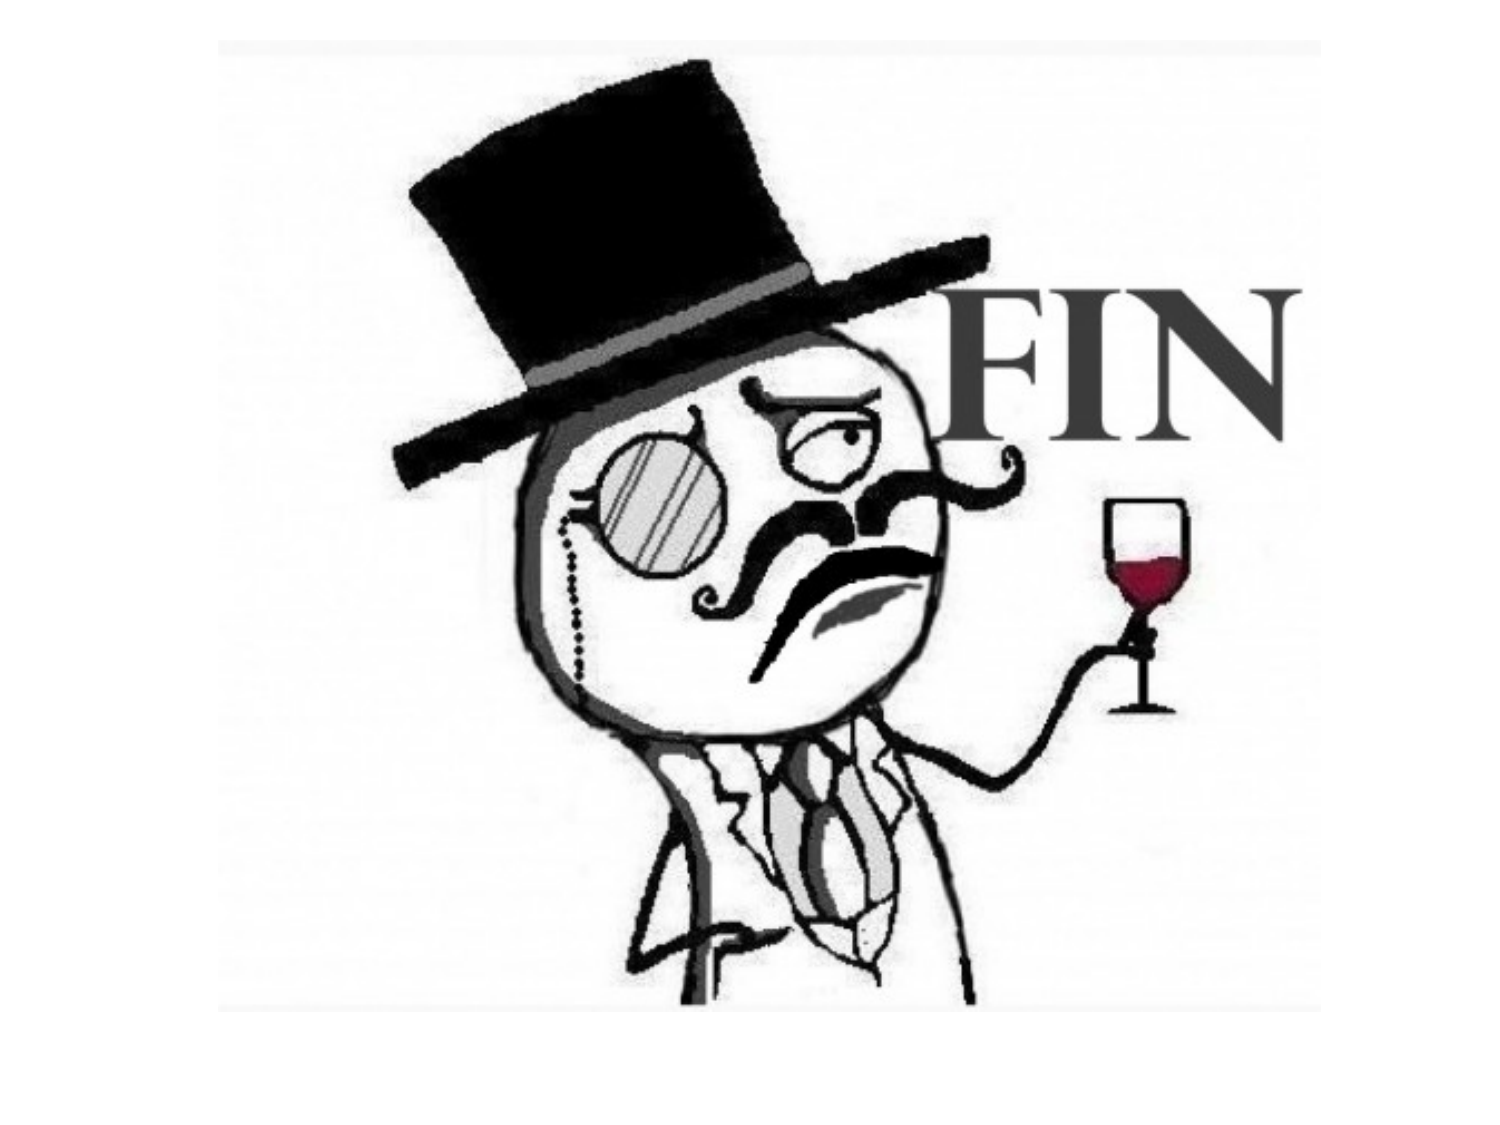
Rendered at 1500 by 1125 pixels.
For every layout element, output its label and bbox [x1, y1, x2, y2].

picture [218, 40, 1321, 1012]
